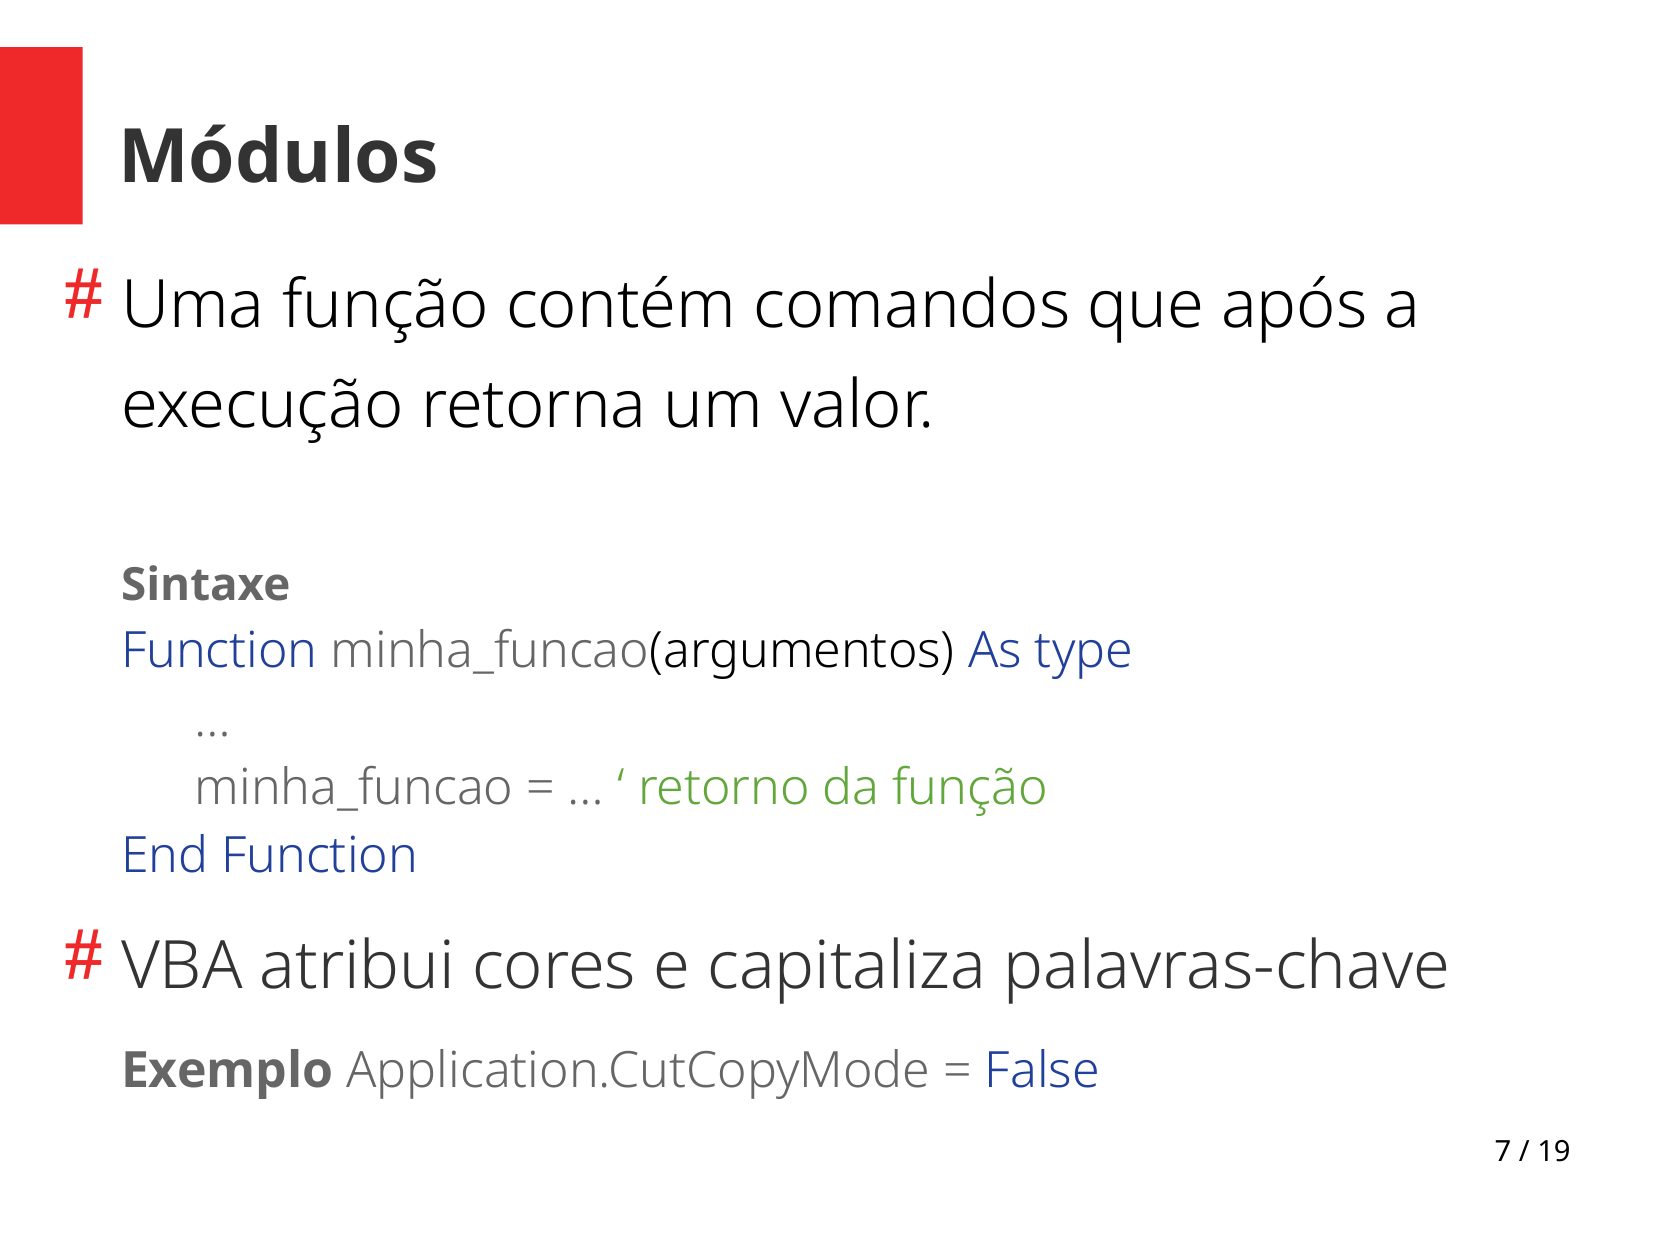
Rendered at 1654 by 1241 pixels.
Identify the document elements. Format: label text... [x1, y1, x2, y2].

title Módulos [118, 49, 1571, 256]
list Uma função contém comandos que após a execução retorna um valor. Sintaxe Function minha_funcao(argumentos) As type … minha_funcao = … ‘ retorno da função End Function VBA atribui cores e capitaliza palavras-chave Exemplo Application.CutCopyMode = False [47, 256, 1607, 1111]
